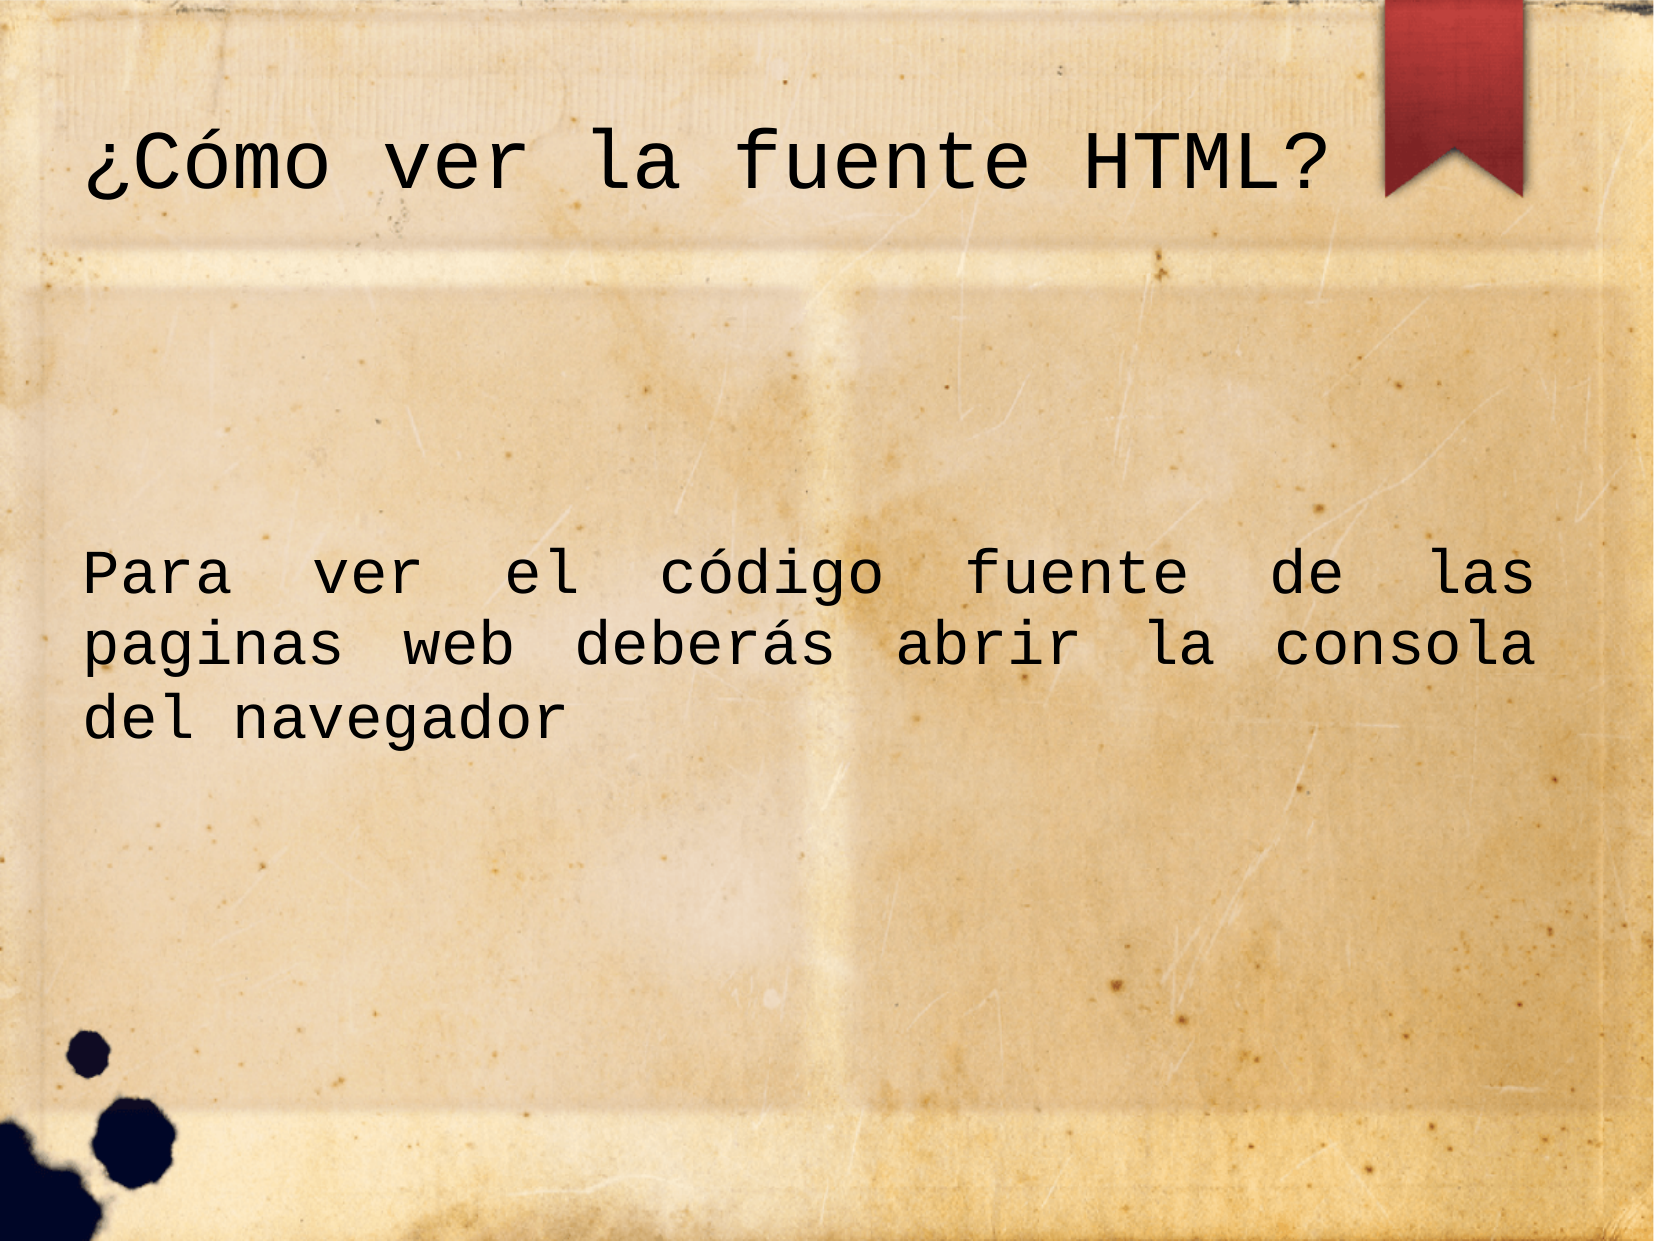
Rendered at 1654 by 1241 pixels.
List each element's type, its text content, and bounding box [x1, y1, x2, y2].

picture [0, 0, 1654, 1241]
title ¿Cómo ver la fuente HTML? [82, 49, 1347, 237]
subtitle Para ver el código fuente de las paginas web deberás abrir la consola del navegador [82, 290, 1538, 1010]
